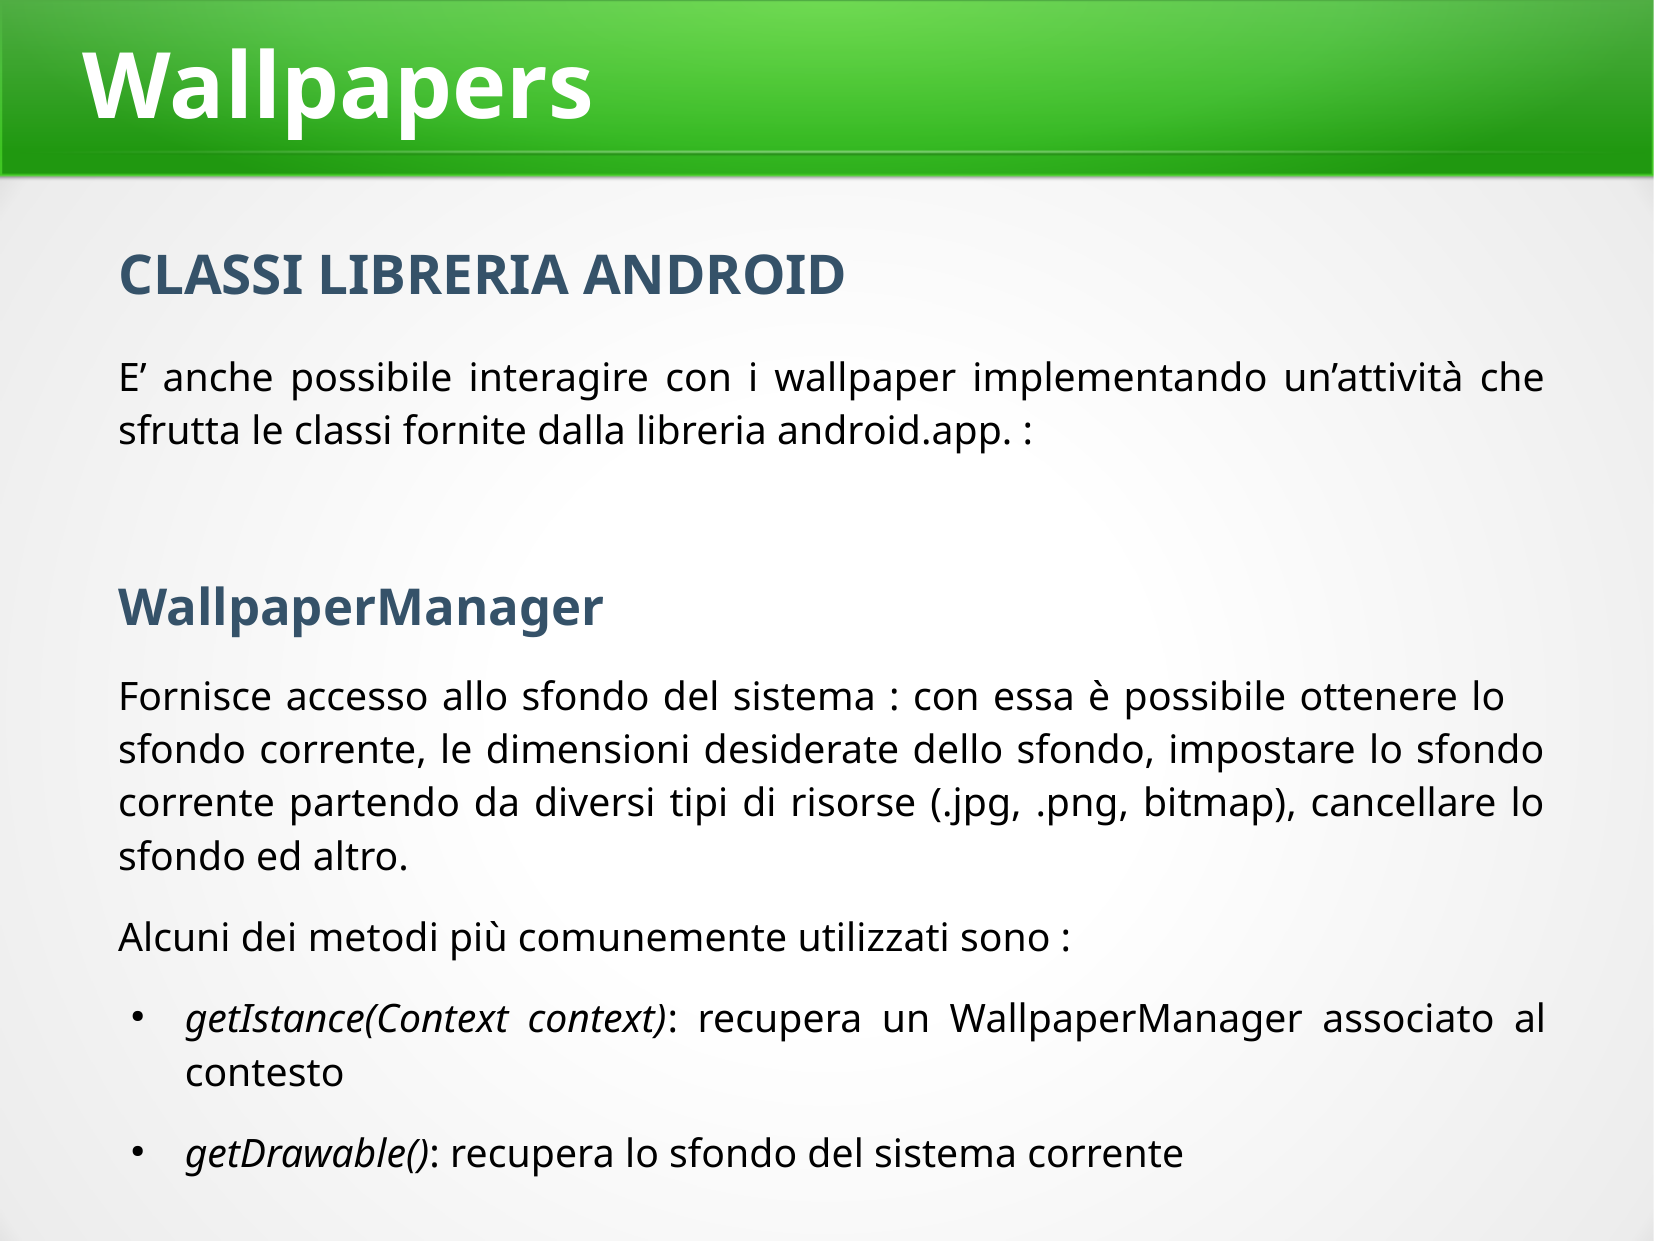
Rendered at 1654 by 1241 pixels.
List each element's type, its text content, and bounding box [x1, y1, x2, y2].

list CLASSI LIBRERIA ANDROID E’ anche possibile interagire con i wallpaper implementando un’attività che sfrutta le classi fornite dalla libreria android.app. : WallpaperManager Fornisce accesso allo sfondo del sistema : con essa è possibile ottenere lo sfondo corrente, le dimensioni desiderate dello sfondo, impostare lo sfondo corrente partendo da diversi tipi di risorse (.jpg, .png, bitmap), cancellare lo sfondo ed altro. Alcuni dei metodi più comunemente utilizzati sono : getIstance(Context context): recupera un WallpaperManager associato al contesto getDrawable(): recupera lo sfondo del sistema corrente [118, 236, 1548, 1182]
picture [0, 0, 1654, 1241]
title Wallpapers [82, 11, 1571, 154]
